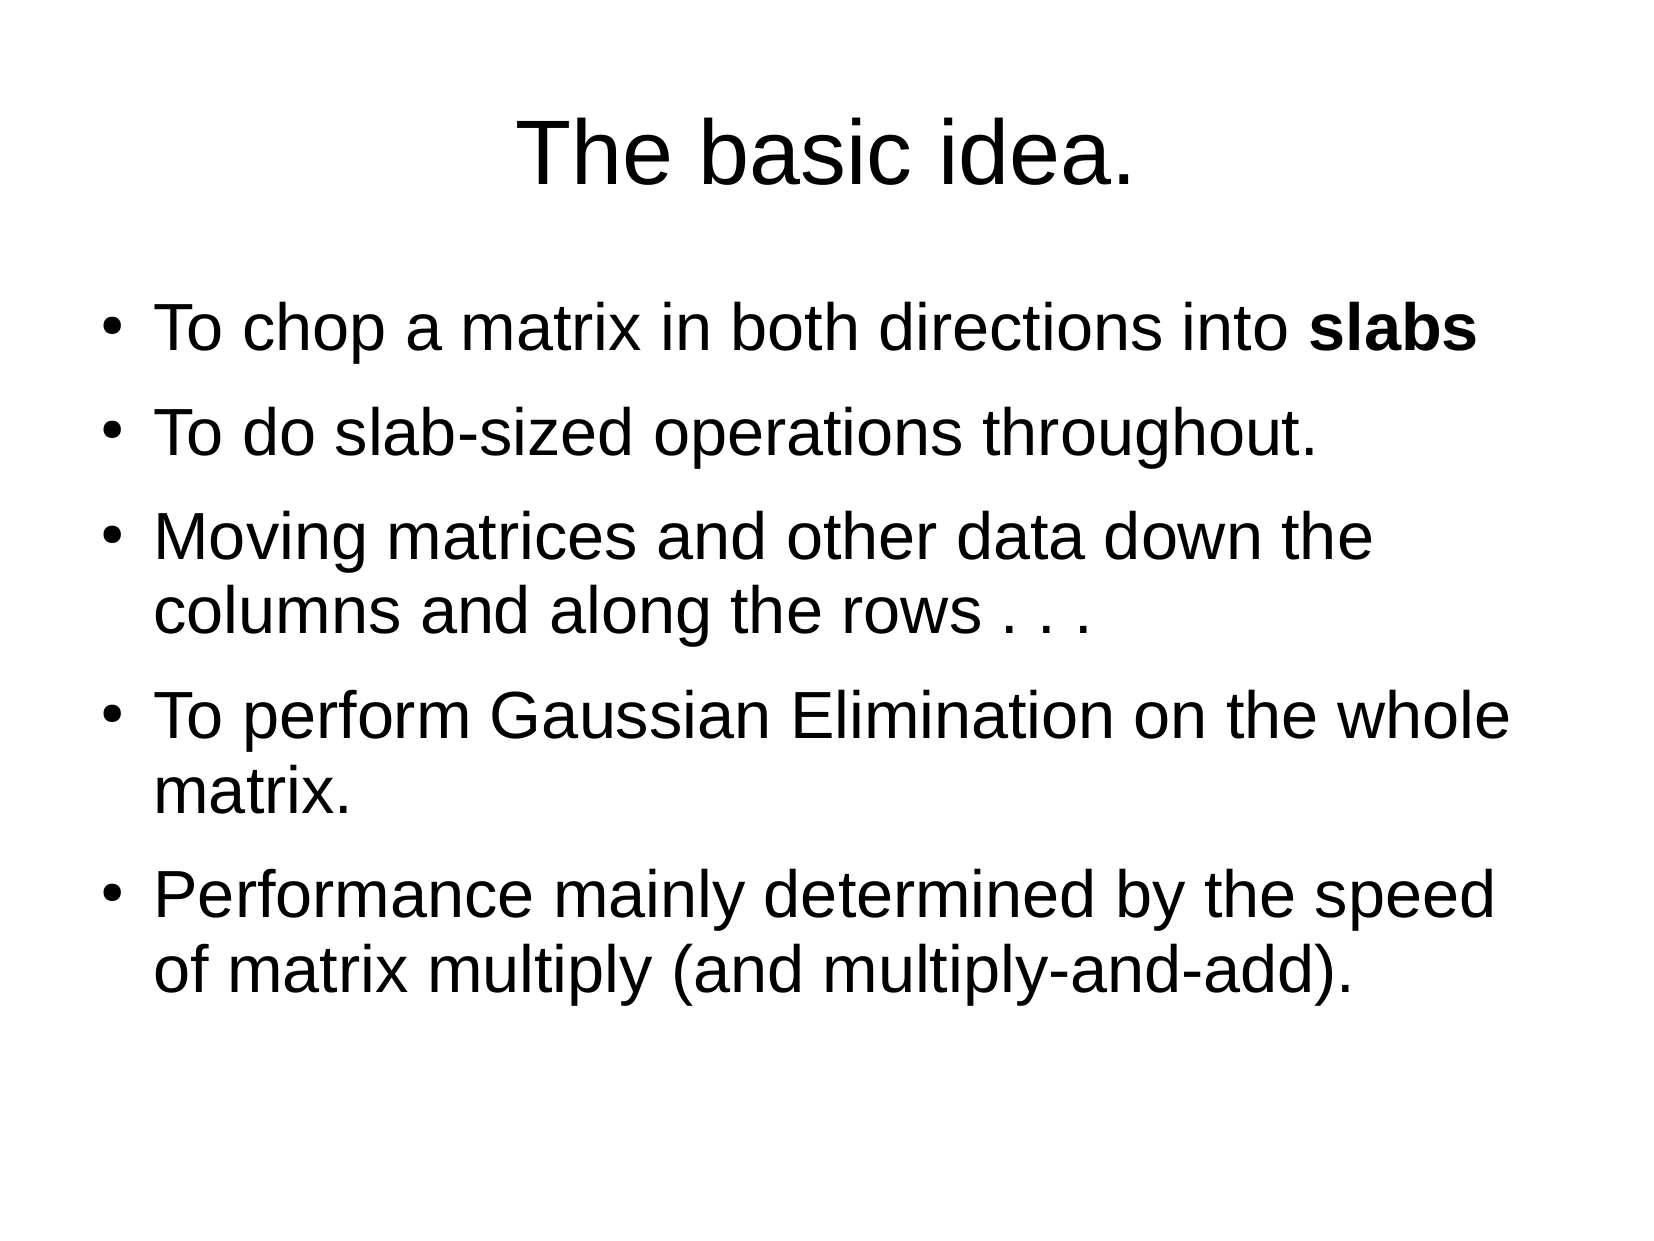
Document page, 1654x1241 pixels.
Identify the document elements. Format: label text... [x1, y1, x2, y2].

list To chop a matrix in both directions into slabs To do slab-sized operations throughout. Moving matrices and other data down the columns and along the rows . . . To perform Gaussian Elimination on the whole matrix. Performance mainly determined by the speed of matrix multiply (and multiply-and-add). [82, 290, 1571, 1109]
title The basic idea. [82, 49, 1571, 257]
